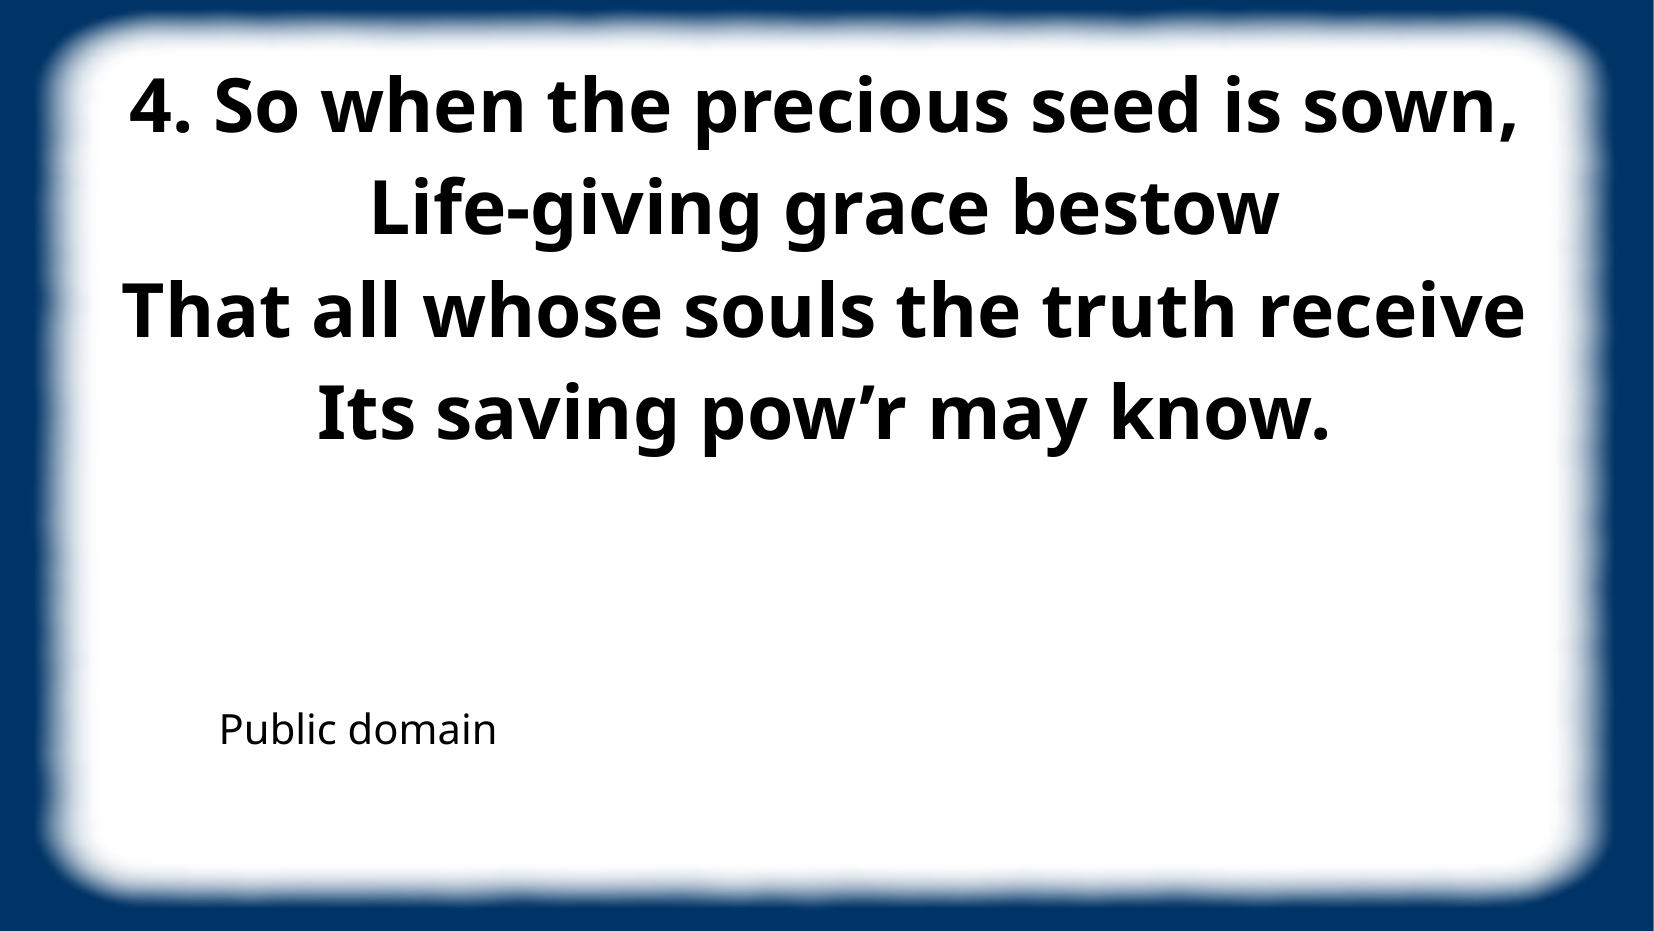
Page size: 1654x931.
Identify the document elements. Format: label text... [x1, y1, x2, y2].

picture [0, 0, 1654, 931]
text_box 4. So when the precious seed is sown, Life-giving grace bestow That all whose souls the truth receive Its saving pow’r may know. Public domain [75, 45, 1576, 849]
